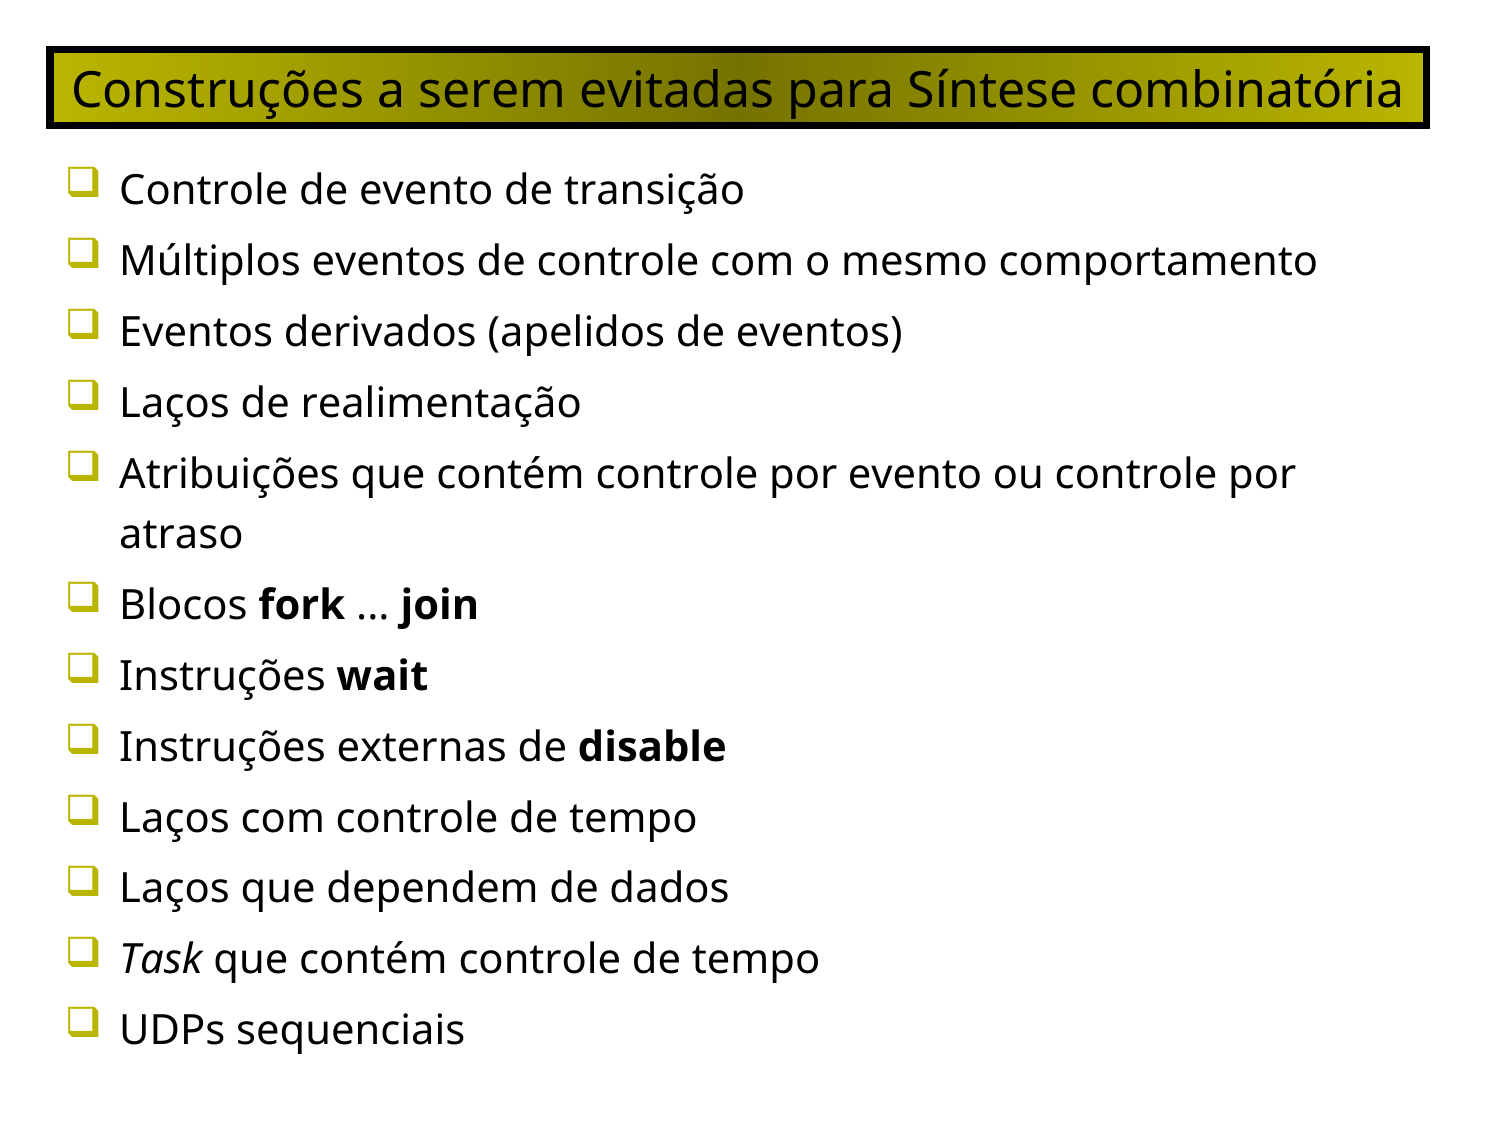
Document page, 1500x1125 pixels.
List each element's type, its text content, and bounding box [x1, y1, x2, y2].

list Controle de evento de transição Múltiplos eventos de controle com o mesmo comportamento Eventos derivados (apelidos de eventos)‏ Laços de realimentação Atribuições que contém controle por evento ou controle por atraso Blocos fork ... join Instruções wait Instruções externas de disable Laços com controle de tempo Laços que dependem de dados Task que contém controle de tempo UDPs sequenciais [49, 124, 1427, 1035]
title Construções a serem evitadas para Síntese combinatória [49, 49, 1427, 124]
